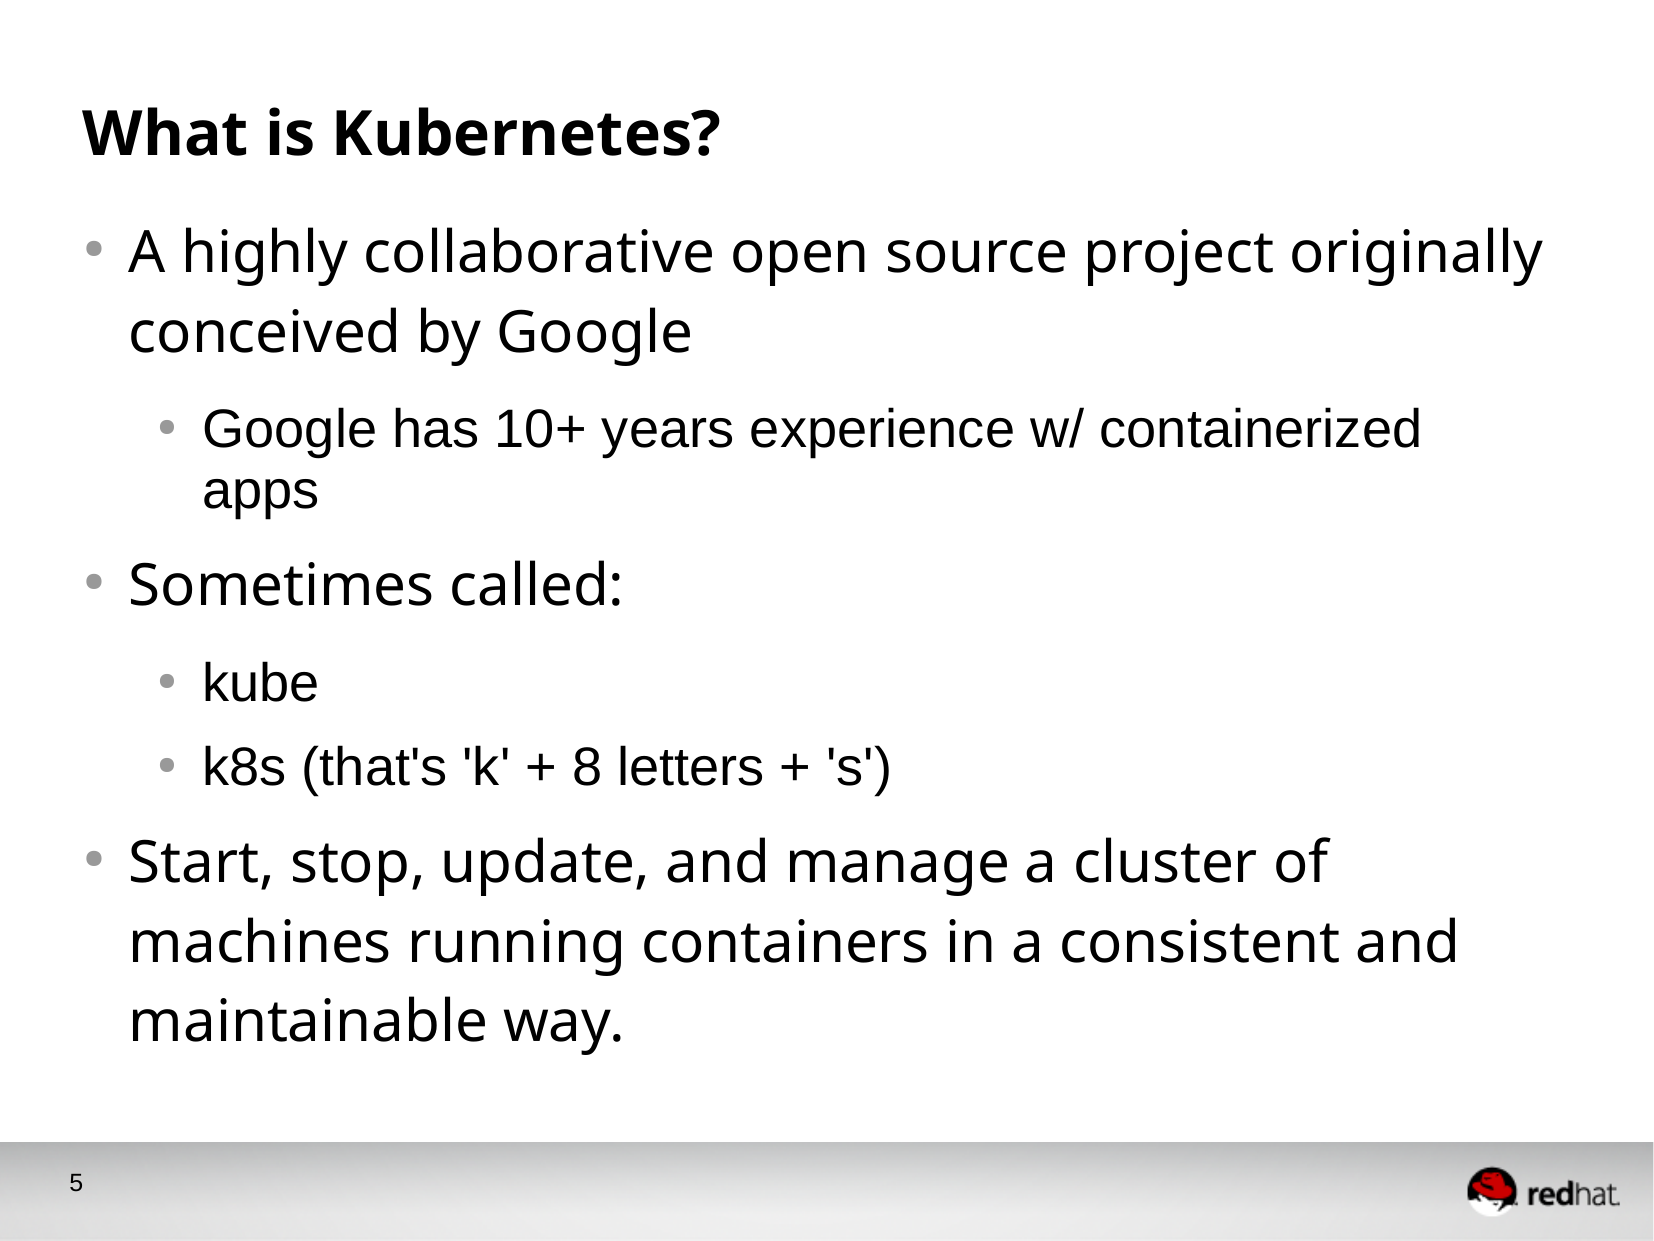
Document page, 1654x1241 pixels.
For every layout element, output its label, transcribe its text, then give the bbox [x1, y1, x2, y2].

title What is Kubernetes? [82, 37, 1571, 226]
picture [0, 1142, 1654, 1241]
list A highly collaborative open source project originally conceived by Google Google has 10+ years experience w/ containerized apps Sometimes called: kube k8s (that's 'k' + 8 letters + 's') Start, stop, update, and manage a cluster of machines running containers in a consistent and maintainable way. [68, 210, 1557, 1142]
